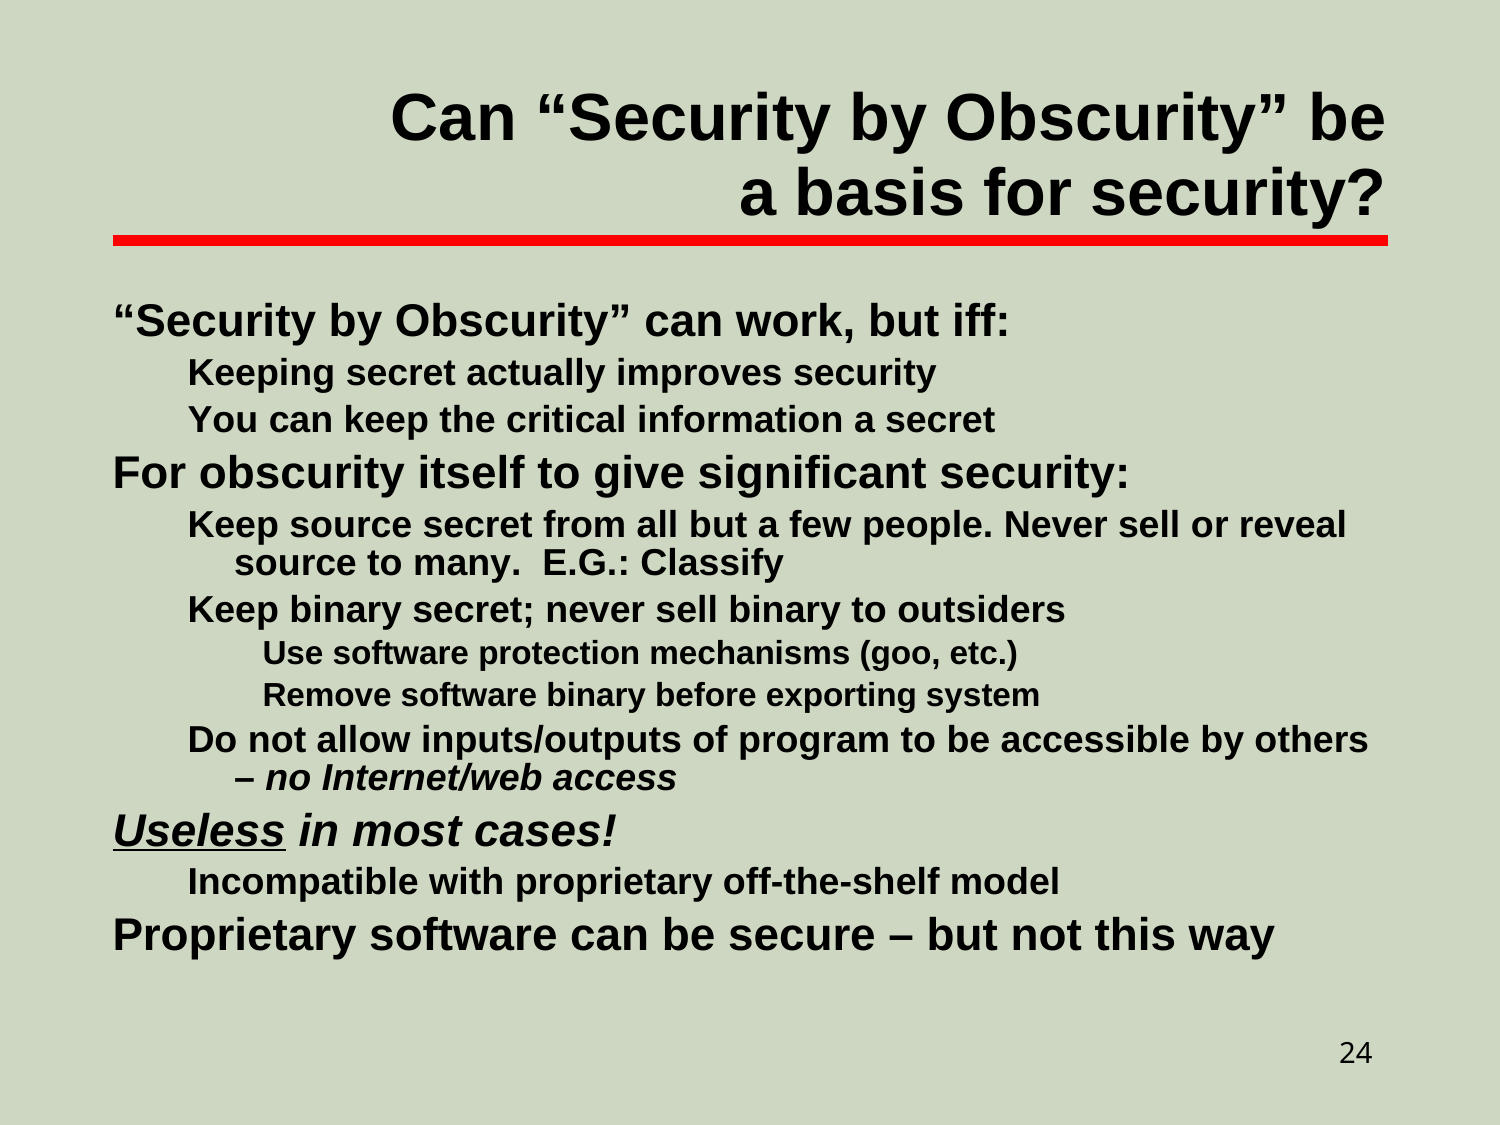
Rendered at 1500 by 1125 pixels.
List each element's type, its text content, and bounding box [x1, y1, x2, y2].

list “Security by Obscurity” can work, but iff: Keeping secret actually improves security You can keep the critical information a secret For obscurity itself to give significant security: Keep source secret from all but a few people. Never sell or reveal source to many. E.G.: Classify Keep binary secret; never sell binary to outsiders Use software protection mechanisms (goo, etc.) Remove software binary before exporting system Do not allow inputs/outputs of program to be accessible by others – no Internet/web access Useless in most cases! Incompatible with proprietary off-the-shelf model Proprietary software can be secure – but not this way [112, 299, 1388, 1001]
title Can “Security by Obscurity” be a basis for security? [337, 74, 1388, 235]
